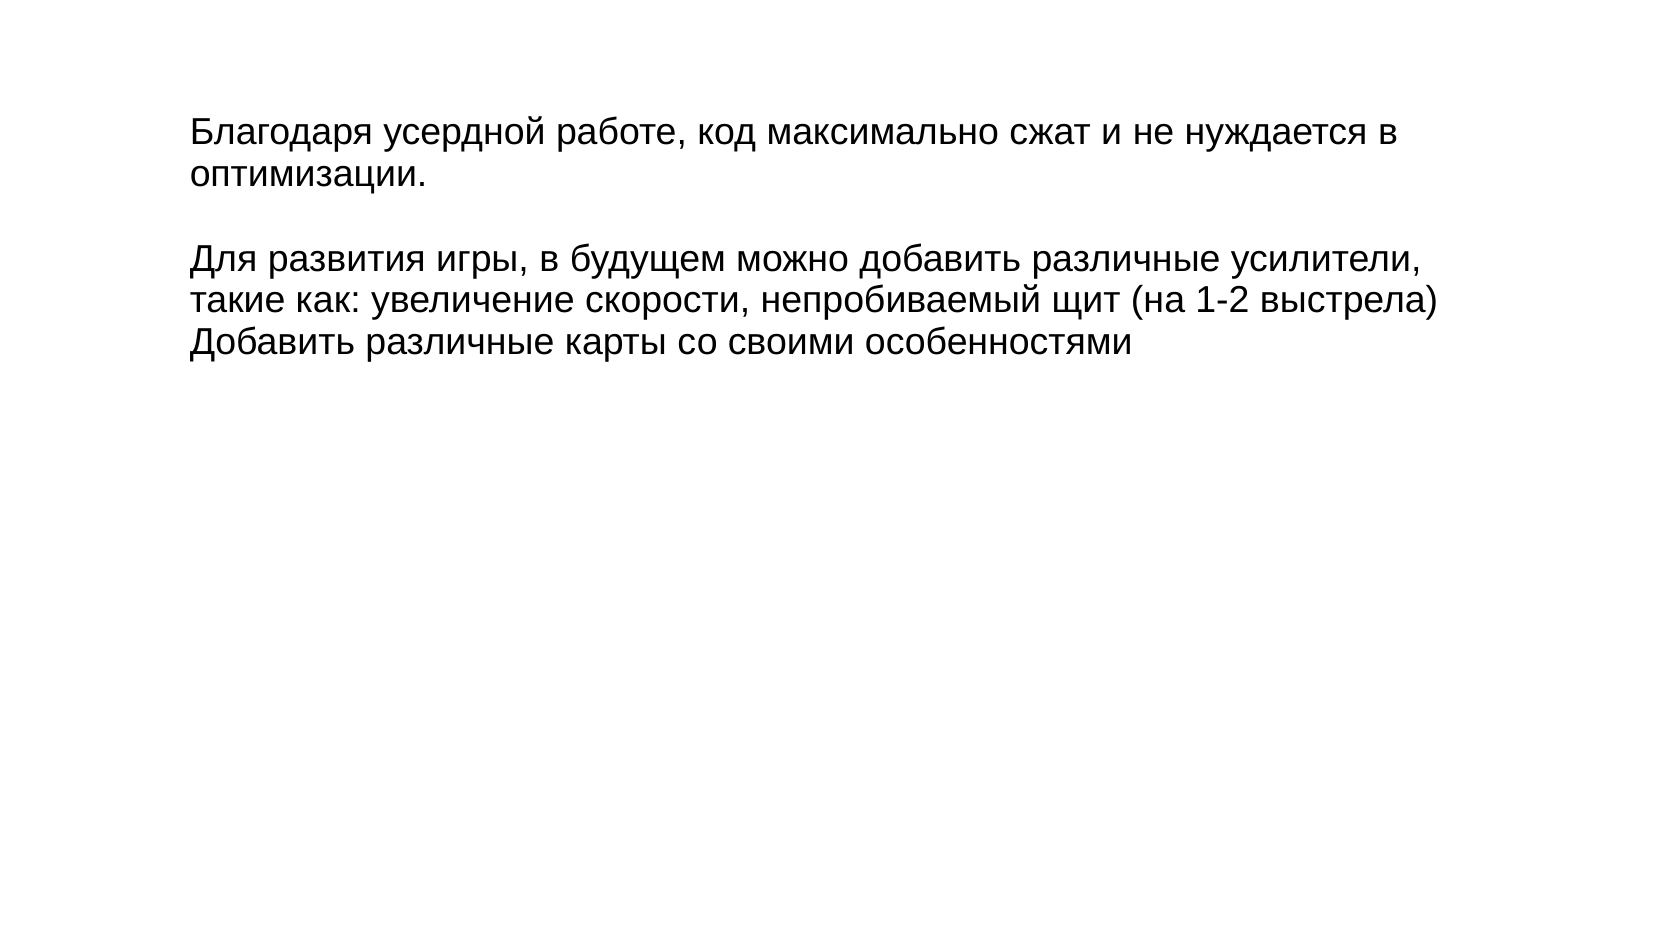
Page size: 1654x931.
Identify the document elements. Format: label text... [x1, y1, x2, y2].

text_box Благодаря усердной работе, код максимально сжат и не нуждается в оптимизации. Для развития игры, в будущем можно добавить различные усилители, такие как: увеличение скорости, непробиваемый щит (на 1-2 выстрела) Добавить различные карты со своими особенностями [174, 103, 1458, 413]
